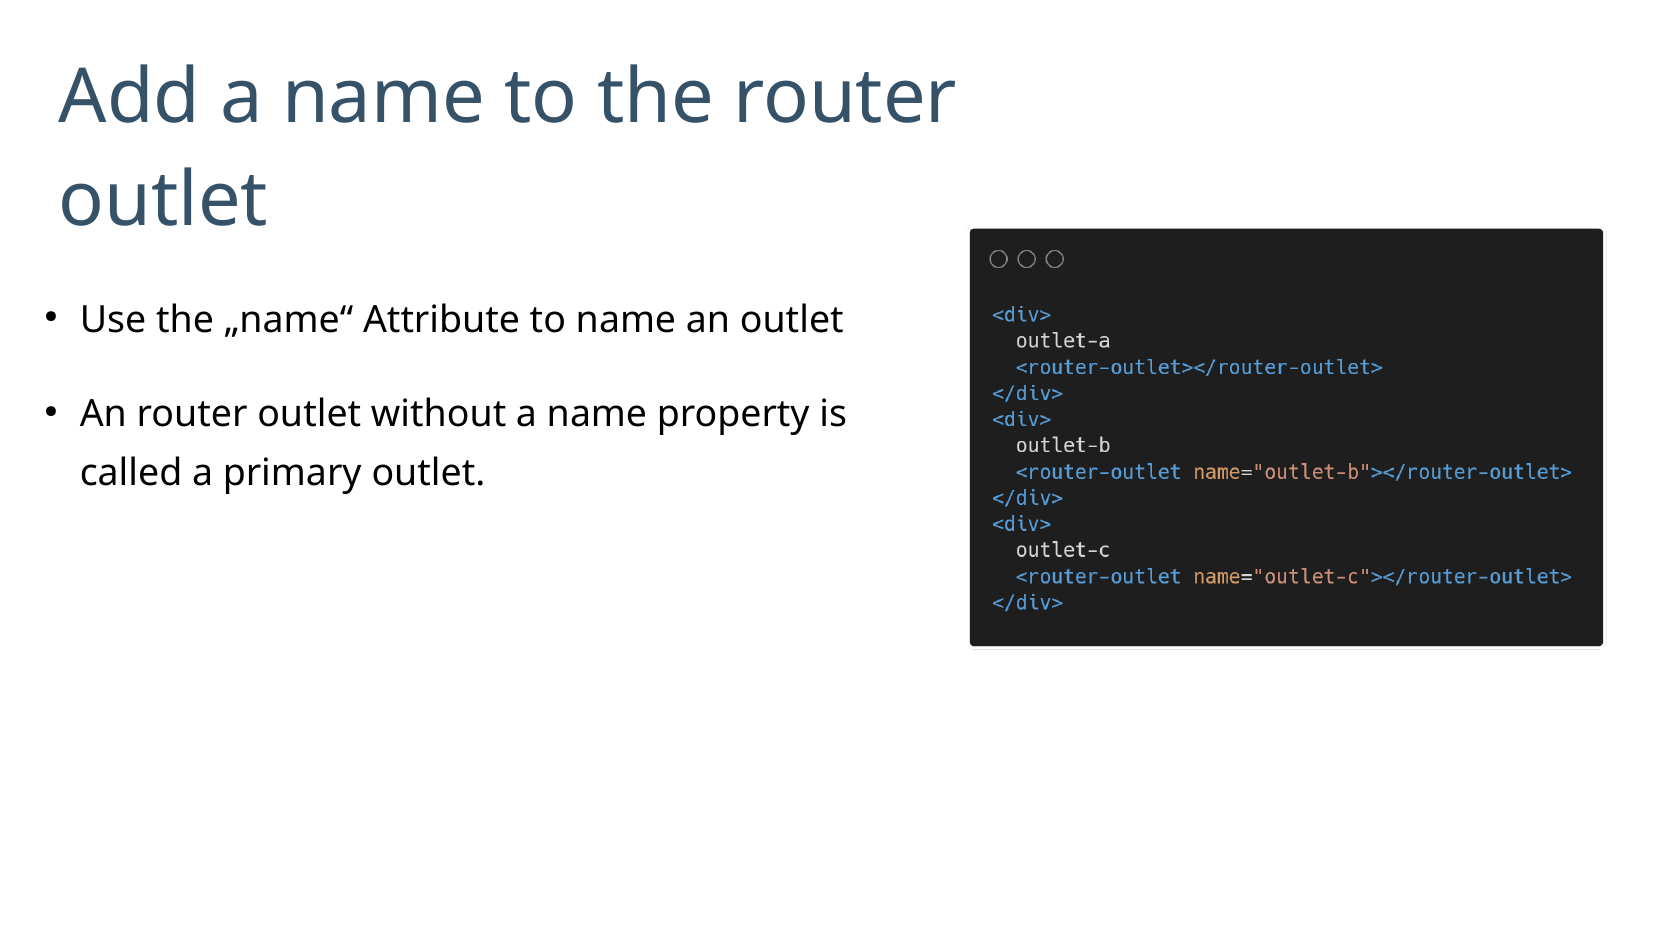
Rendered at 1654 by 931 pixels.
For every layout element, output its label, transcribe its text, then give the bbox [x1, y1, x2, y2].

text_box Use the „name“ Attribute to name an outlet An router outlet without a name property is called a primary outlet. [29, 277, 888, 528]
title Add a name to the router outlet [59, 11, 1063, 277]
picture [888, 147, 1654, 727]
